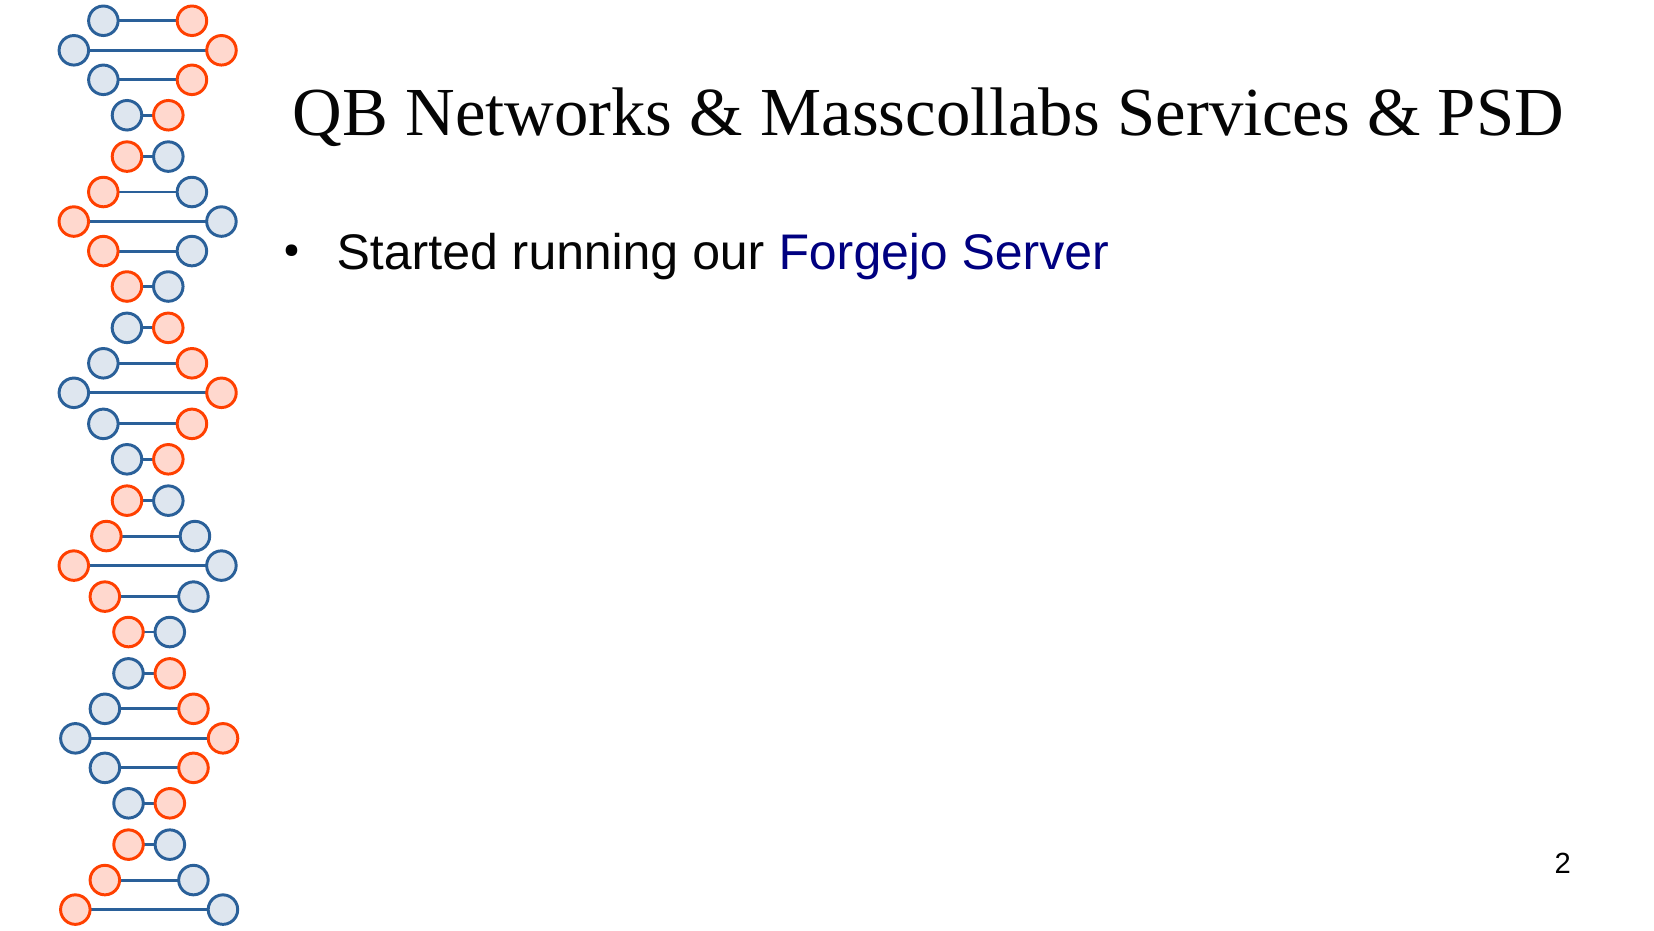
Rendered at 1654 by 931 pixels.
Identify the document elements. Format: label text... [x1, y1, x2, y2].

list Started running our Forgejo Server [265, 224, 1595, 764]
title QB Networks & Masscollabs Services & PSD [265, 35, 1595, 189]
